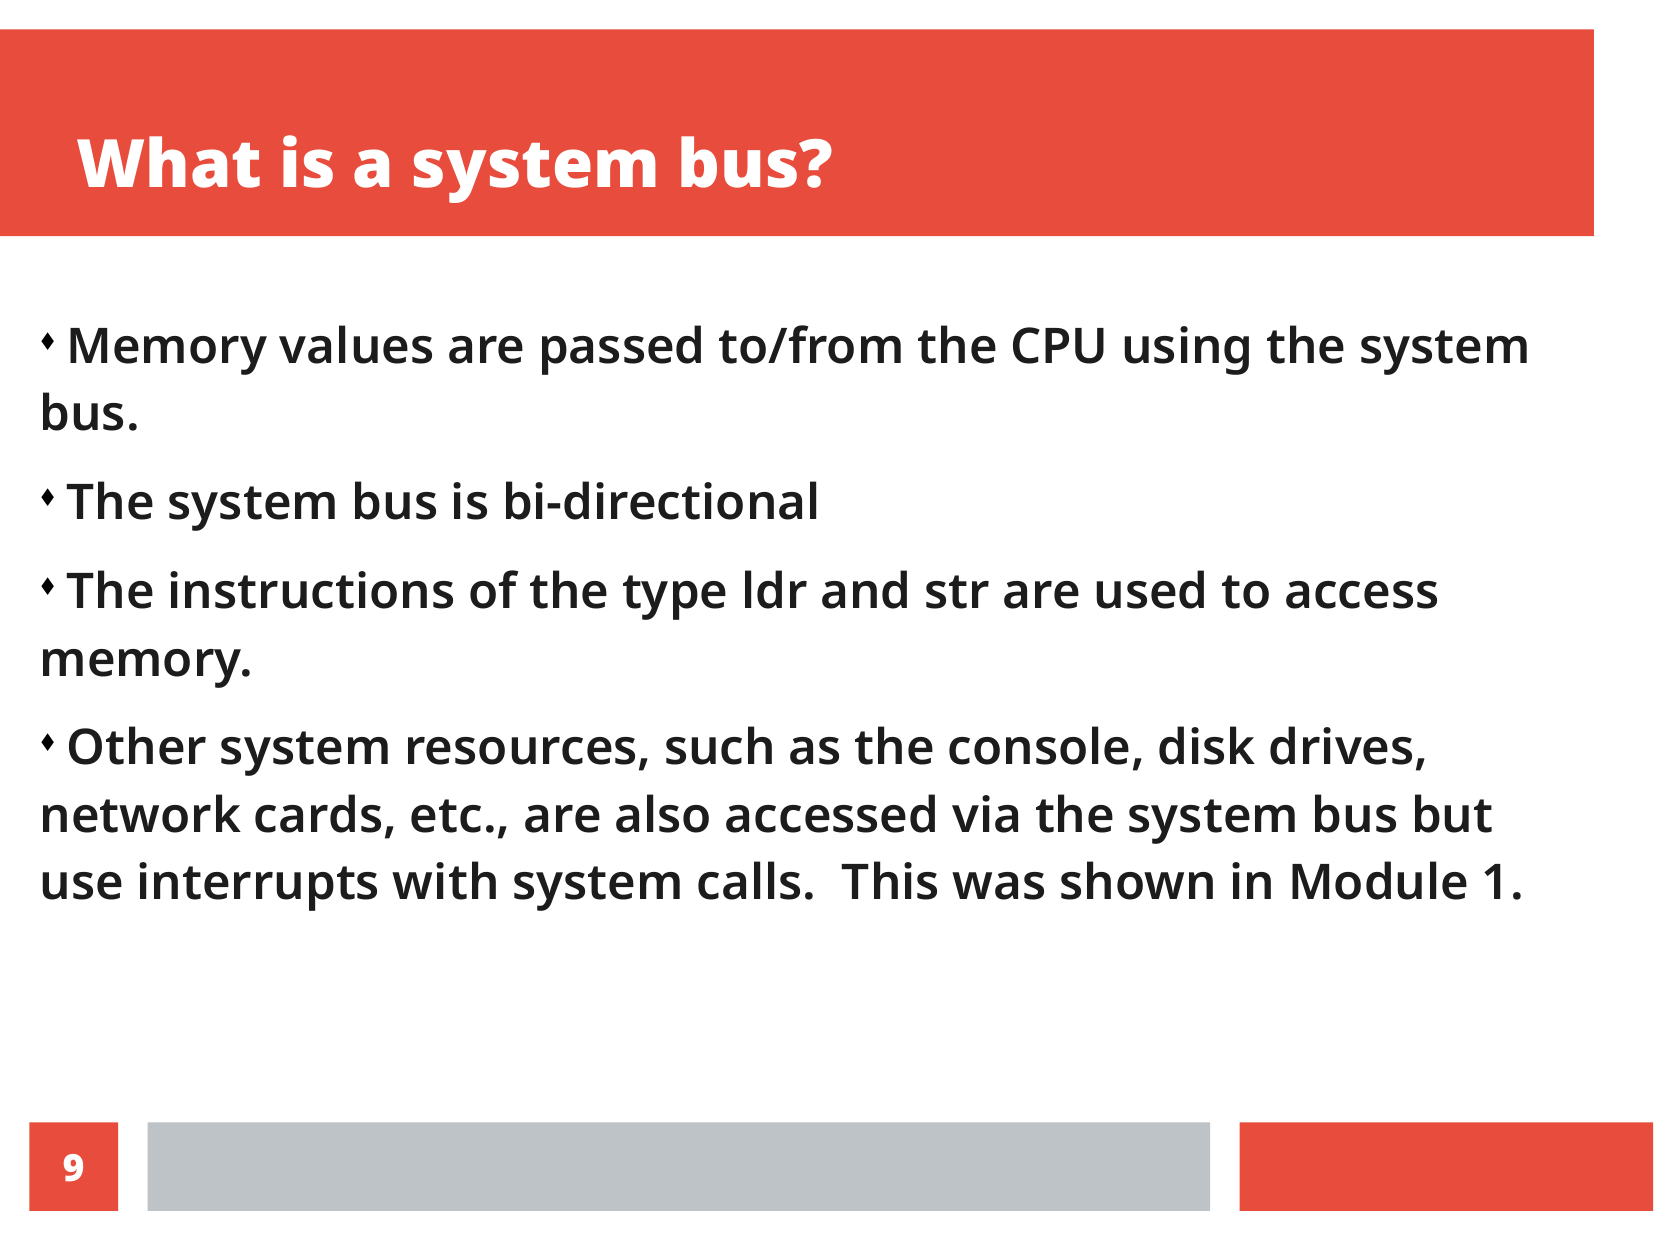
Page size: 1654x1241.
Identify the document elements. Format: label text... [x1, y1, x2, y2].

list Memory values are passed to/from the CPU using the system bus. The system bus is bi-directional The instructions of the type ldr and str are used to access memory. Other system resources, such as the console, disk drives, network cards, etc., are also accessed via the system bus but use interrupts with system calls. This was shown in Module 1. [39, 222, 1546, 991]
title What is a system bus? [58, 59, 1594, 207]
